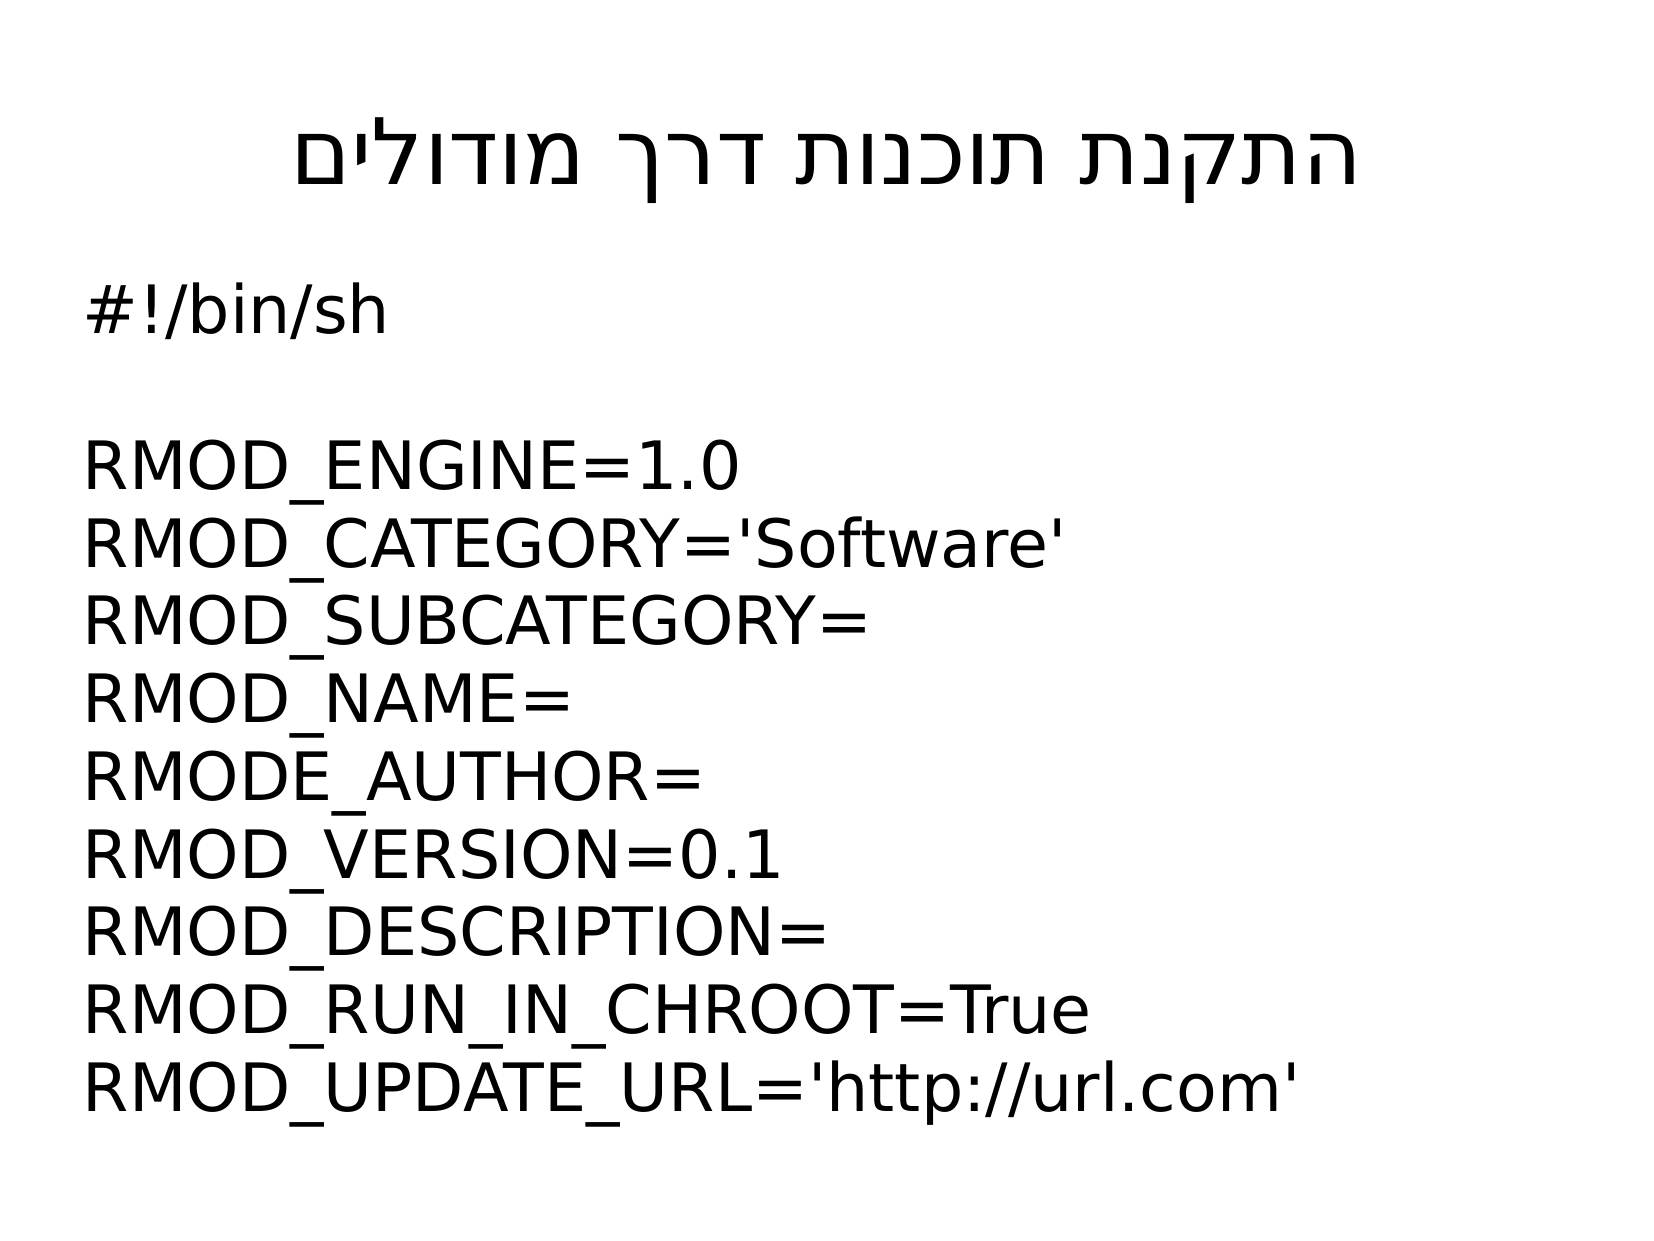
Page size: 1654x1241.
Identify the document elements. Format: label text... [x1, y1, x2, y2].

subtitle #!/bin/sh RMOD_ENGINE=1.0 RMOD_CATEGORY='Software' RMOD_SUBCATEGORY= RMOD_NAME= RMODE_AUTHOR= RMOD_VERSION=0.1 RMOD_DESCRIPTION= RMOD_RUN_IN_CHROOT=True RMOD_UPDATE_URL='http://url.com' [82, 271, 1571, 1128]
title התקנת תוכנות דרך מודולים [82, 49, 1571, 257]
